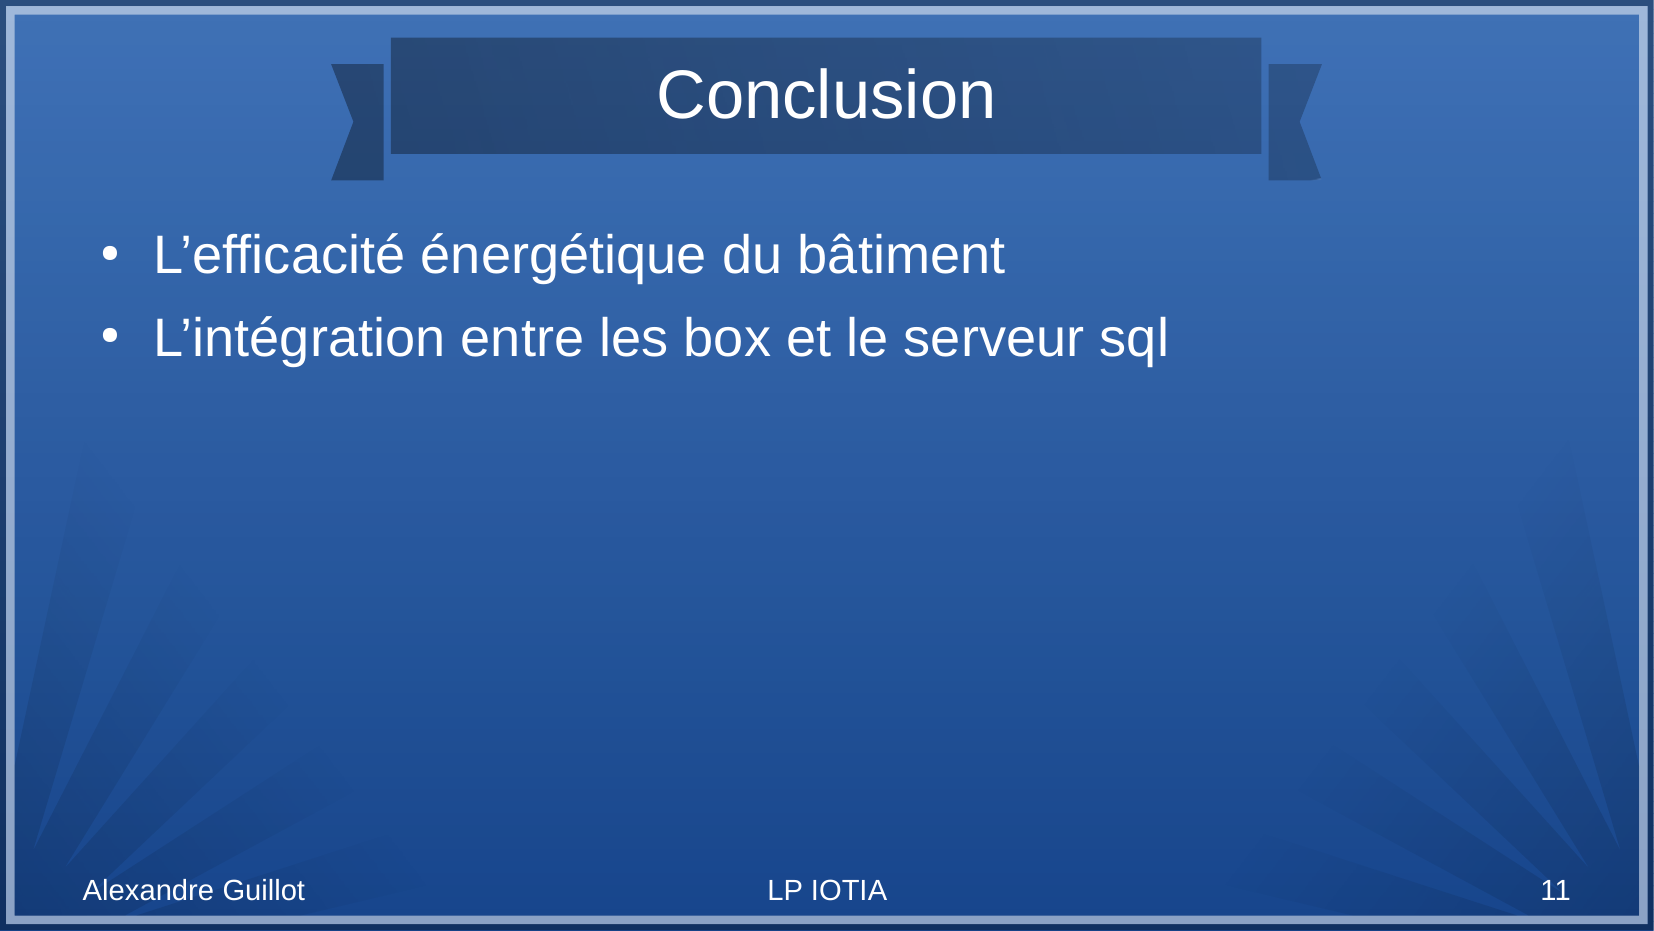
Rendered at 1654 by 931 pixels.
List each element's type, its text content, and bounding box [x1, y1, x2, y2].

list L’efficacité énergétique du bâtiment L’intégration entre les box et le serveur sql [82, 224, 1571, 848]
title Conclusion [389, 35, 1264, 154]
